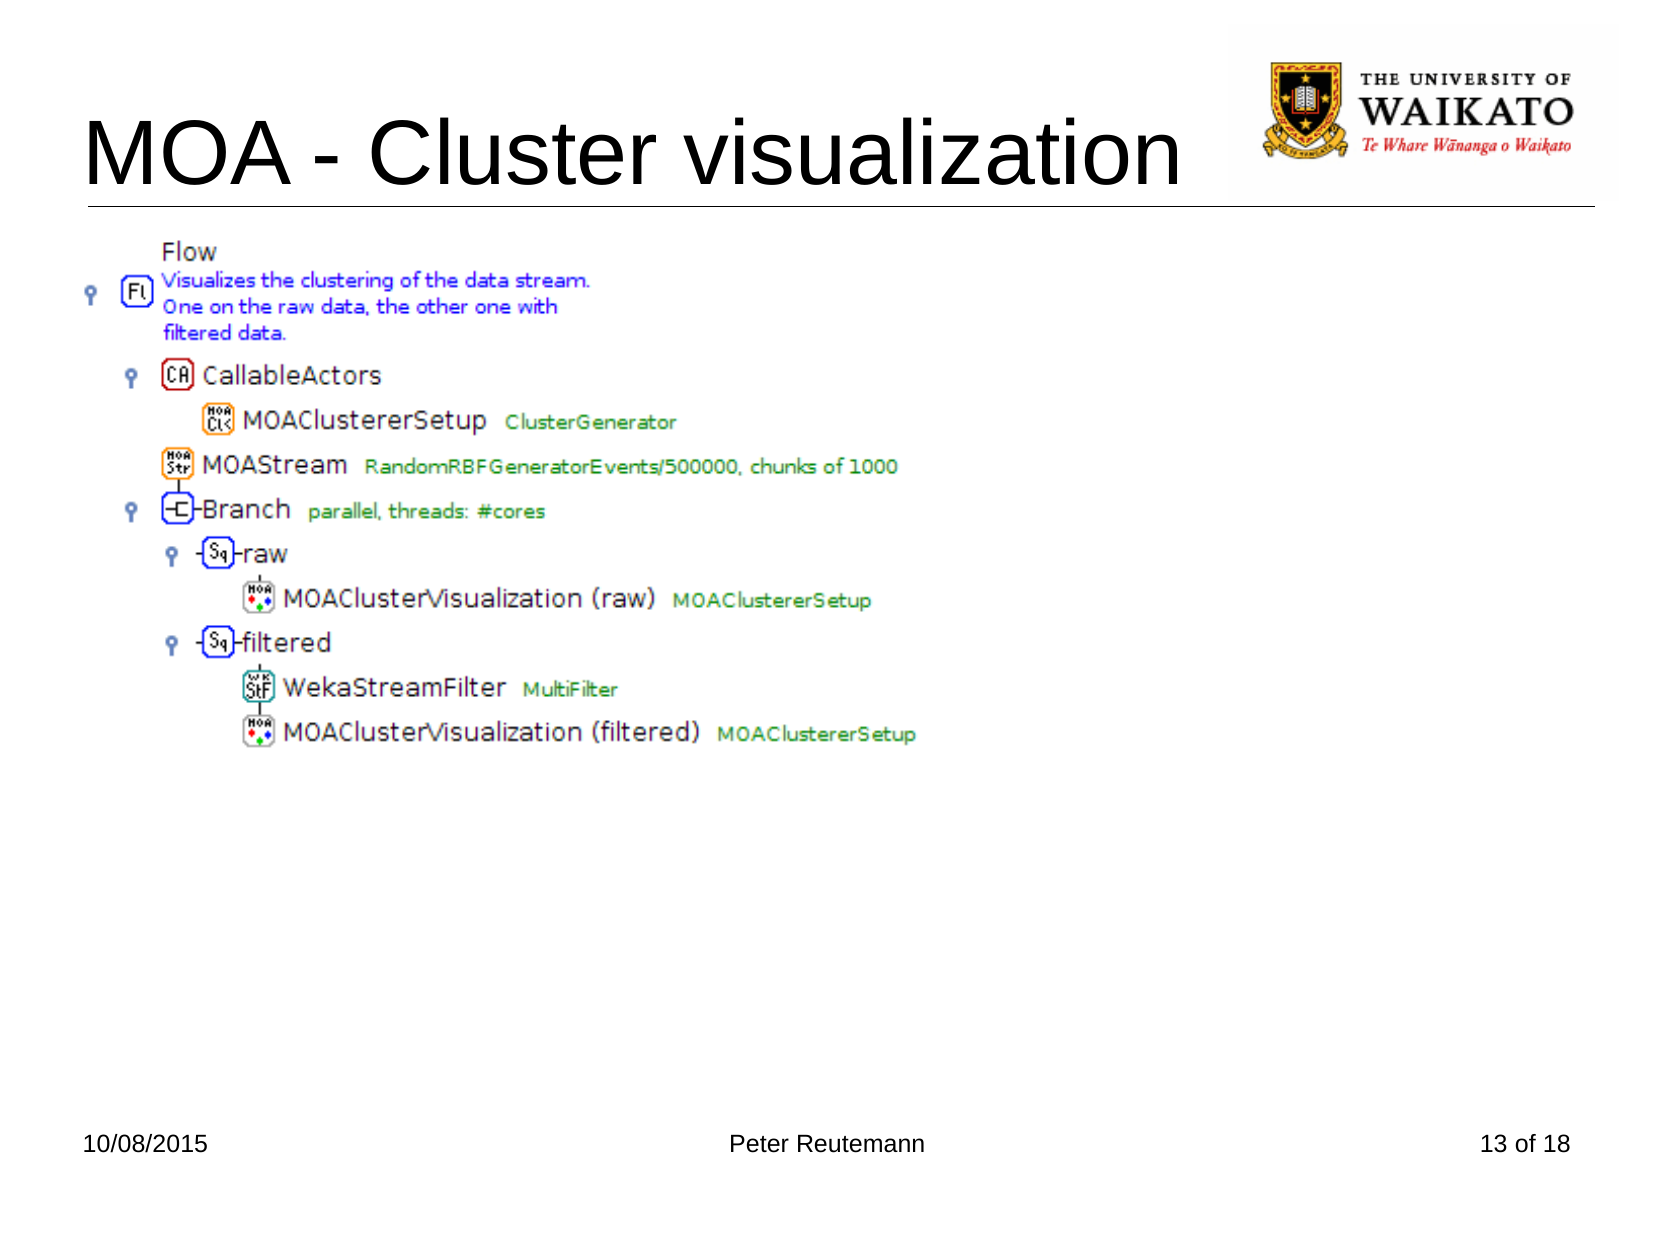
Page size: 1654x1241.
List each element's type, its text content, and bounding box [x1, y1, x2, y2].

picture [75, 231, 1182, 857]
picture [1228, 24, 1619, 201]
title MOA - Cluster visualization [82, 49, 1571, 257]
